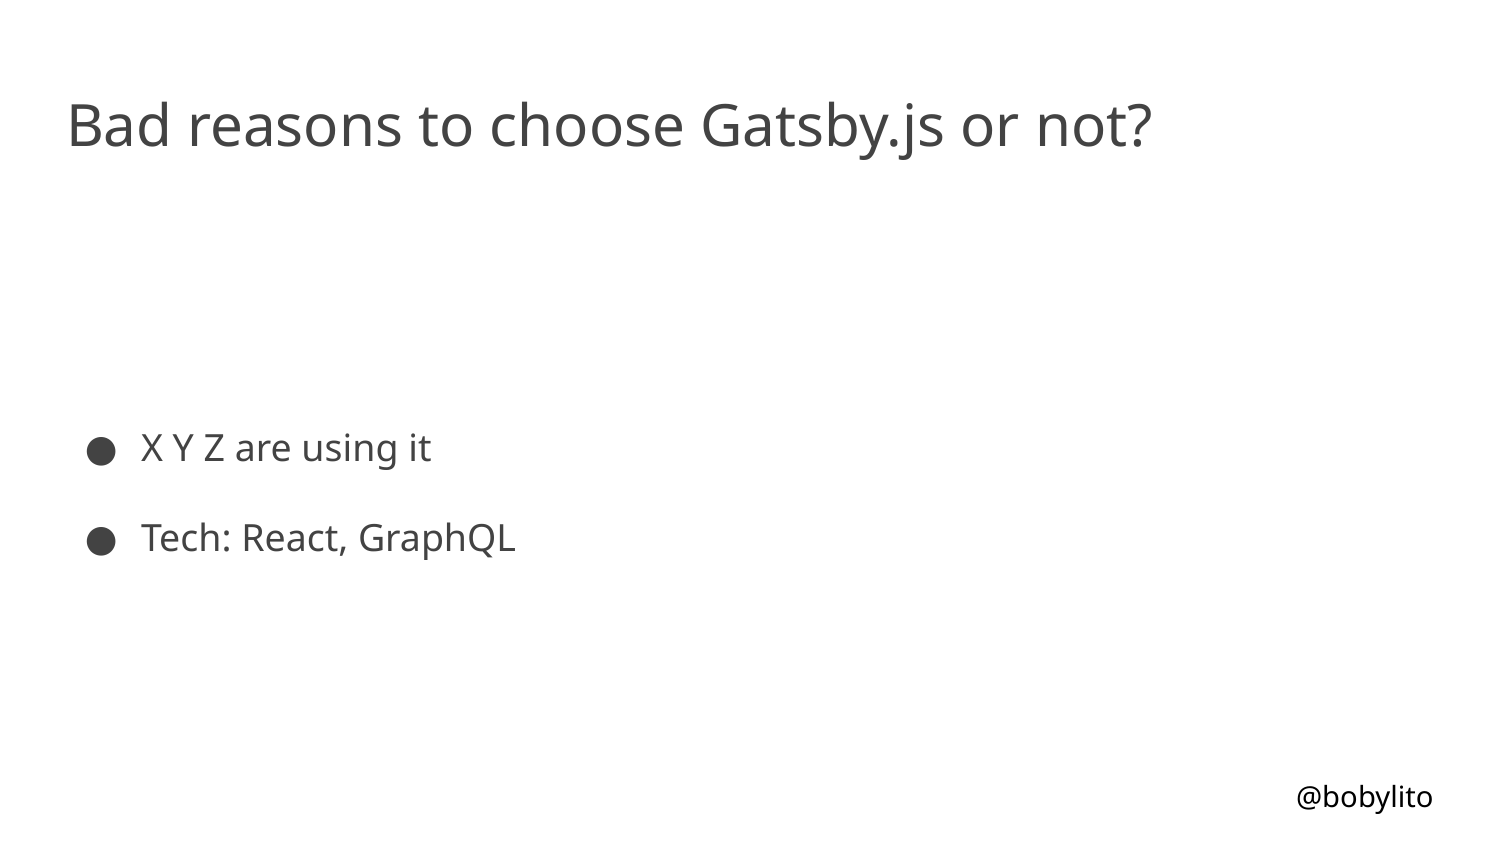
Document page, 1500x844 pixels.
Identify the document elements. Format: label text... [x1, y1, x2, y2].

list X Y Z are using it Tech: React, GraphQL [51, 189, 1449, 750]
title Bad reasons to choose Gatsby.js or not? [51, 72, 1449, 167]
